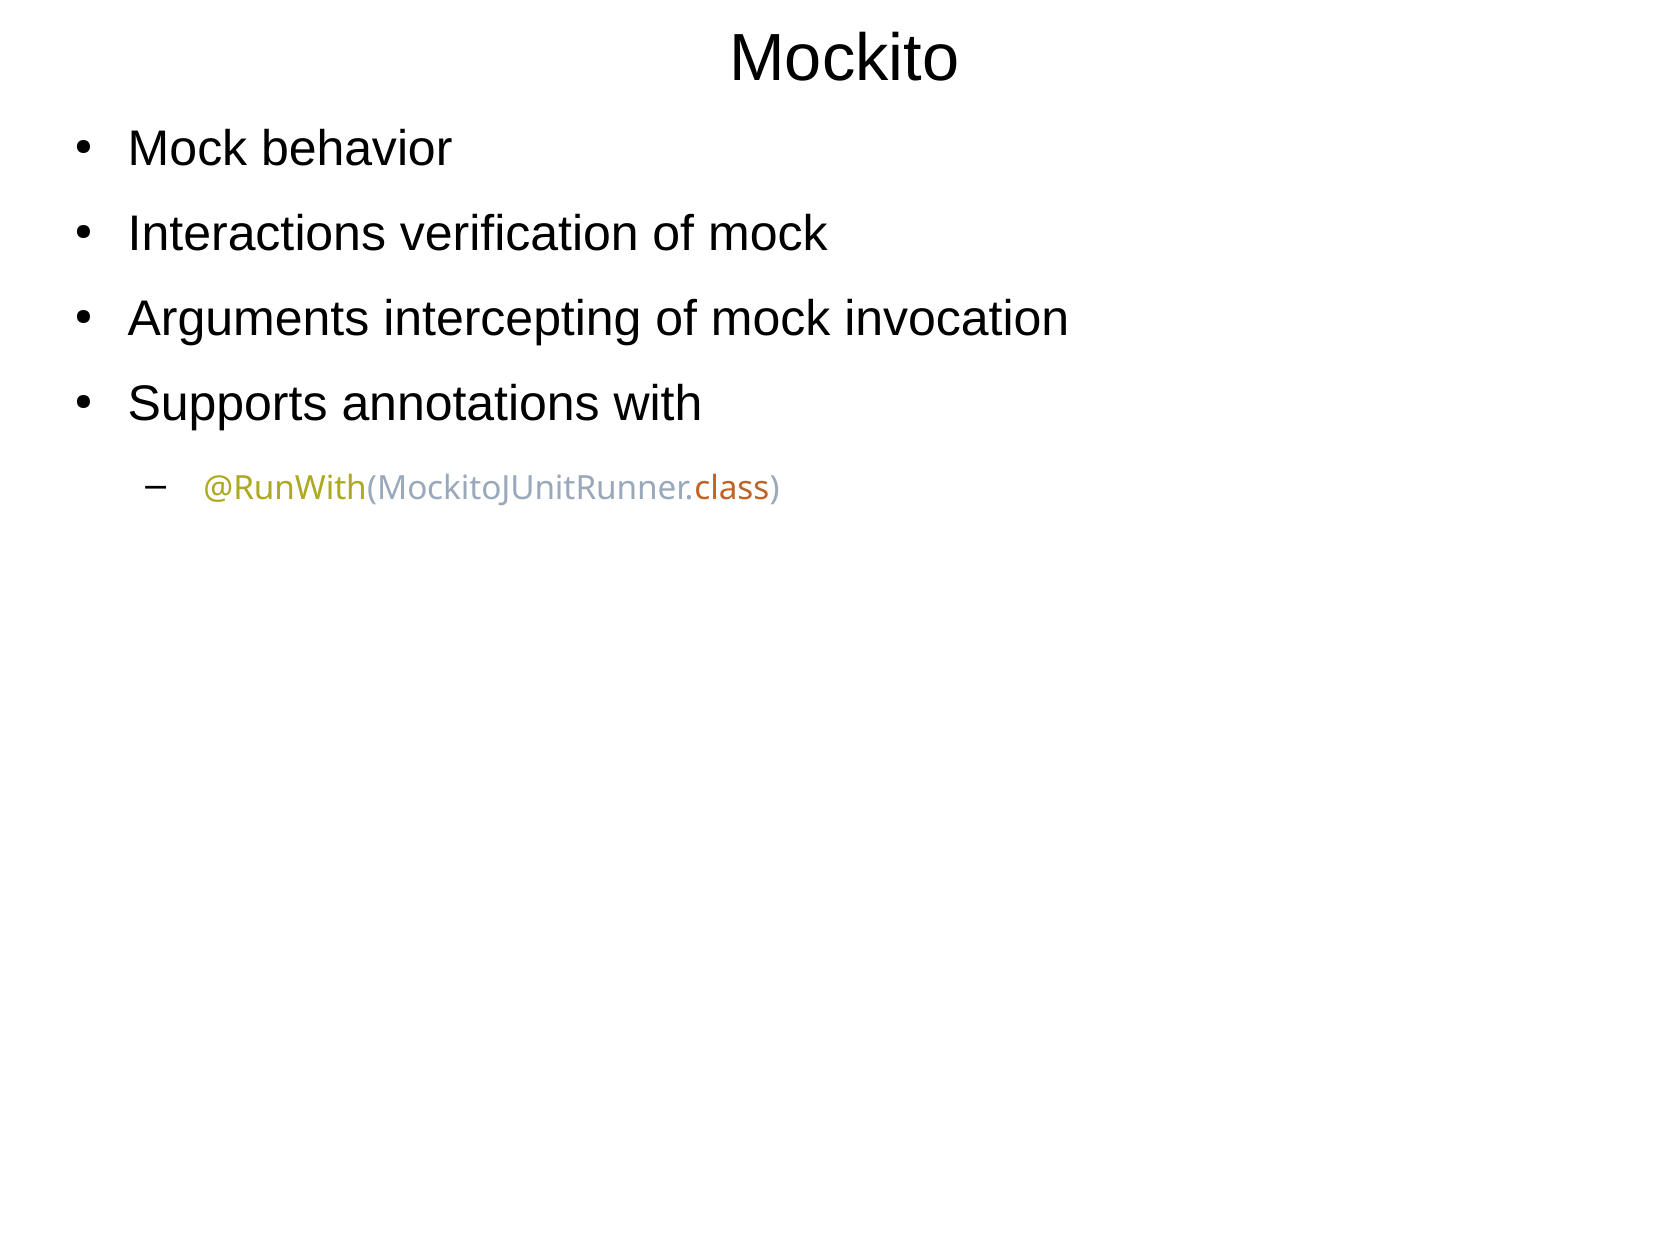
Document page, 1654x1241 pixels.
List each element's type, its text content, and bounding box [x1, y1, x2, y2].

text_box @RunWith(MockitoJUnitRunner.class) [188, 456, 901, 511]
list Mock behavior Interactions verification of mock Arguments intercepting of mock invocation Supports annotations with [56, 120, 1546, 541]
title Mockito [82, 13, 1571, 100]
